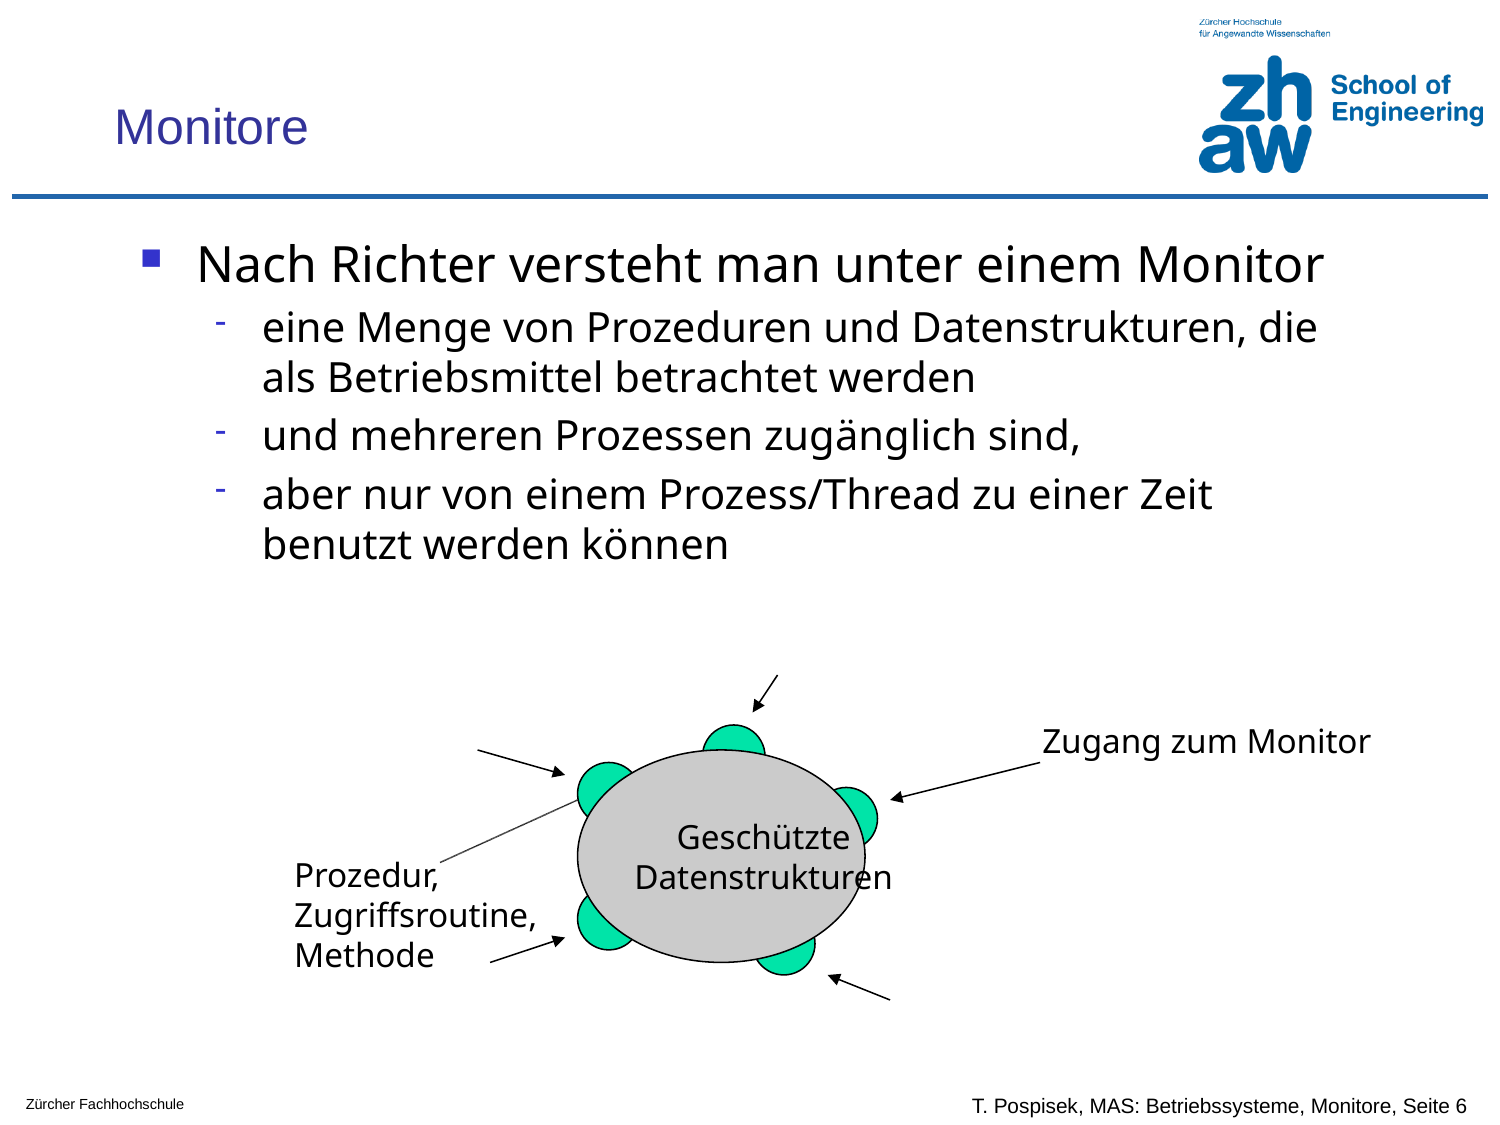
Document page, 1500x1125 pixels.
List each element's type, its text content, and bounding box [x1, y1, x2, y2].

text_box Geschützte Datenstrukturen [577, 749, 866, 963]
text_box Zugang zum Monitor [1027, 712, 1387, 768]
list Nach Richter versteht man unter einem Monitor eine Menge von Prozeduren und Datenstrukturen, die als Betriebsmittel betrachtet werden und mehreren Prozessen zugänglich sind, aber nur von einem Prozess/Thread zu einer Zeit benutzt werden können [125, 224, 1388, 663]
picture [1199, 19, 1483, 173]
title Monitore [99, 50, 1379, 163]
text_box Prozedur, Zugriffsroutine, Methode [279, 846, 562, 982]
